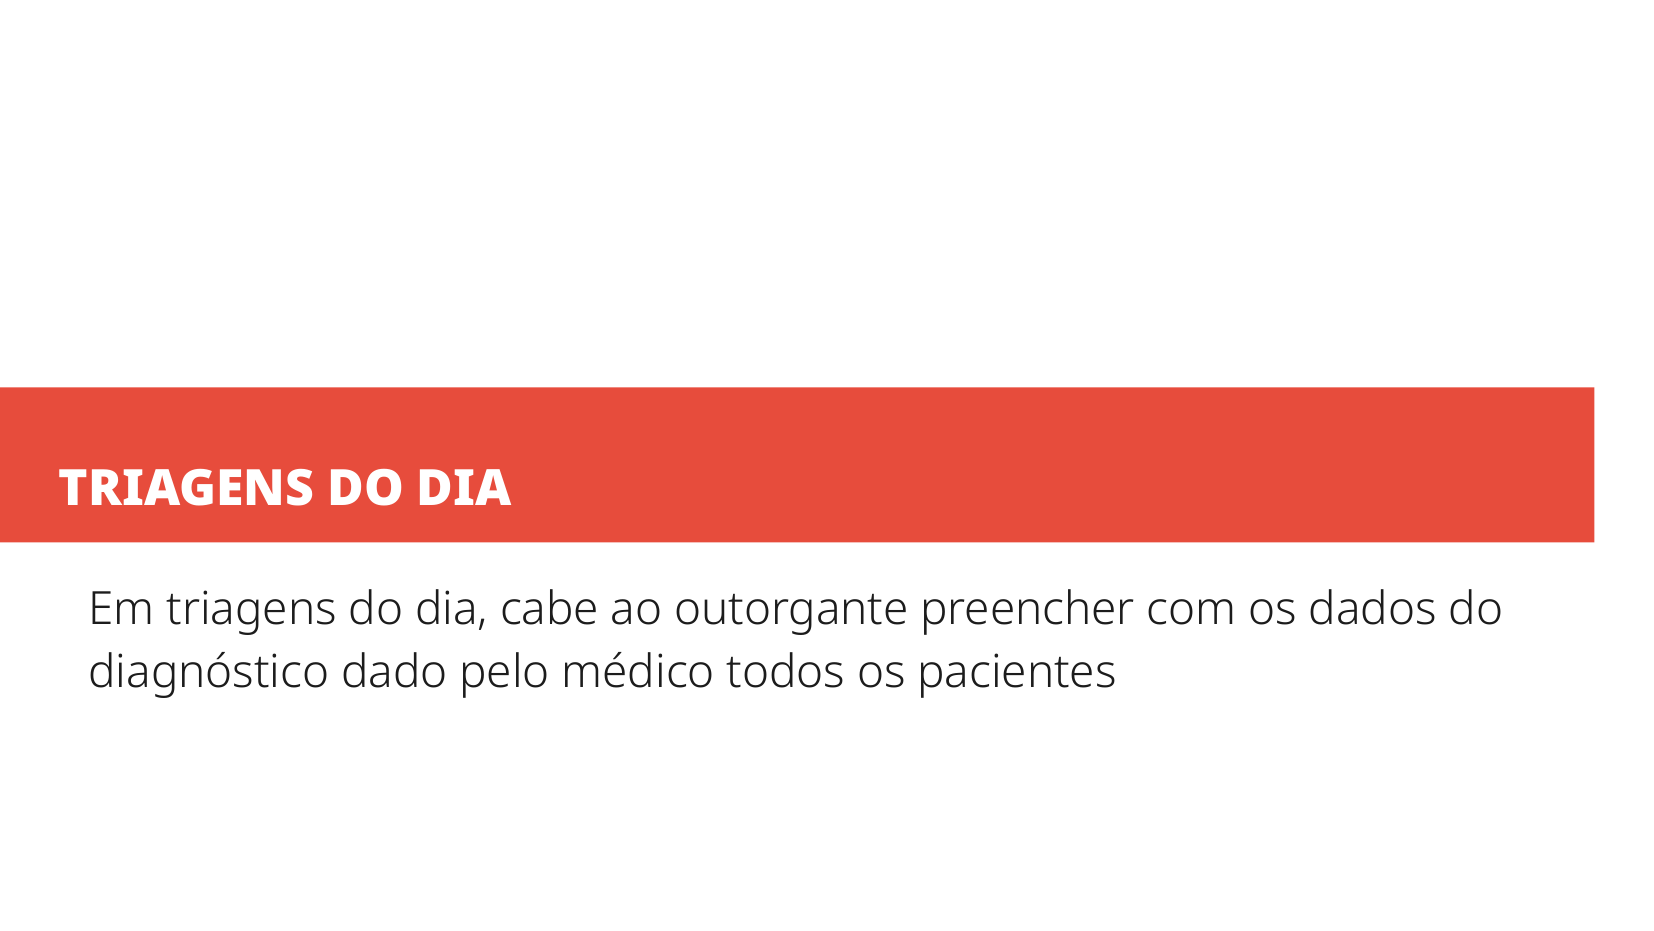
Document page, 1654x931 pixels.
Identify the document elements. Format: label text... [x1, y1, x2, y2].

subtitle Em triagens do dia, cabe ao outorgante preencher com os dados do diagnóstico dado pelo médico todos os pacientes [88, 575, 1595, 886]
title TRIAGENS DO DIA [59, 409, 1595, 521]
